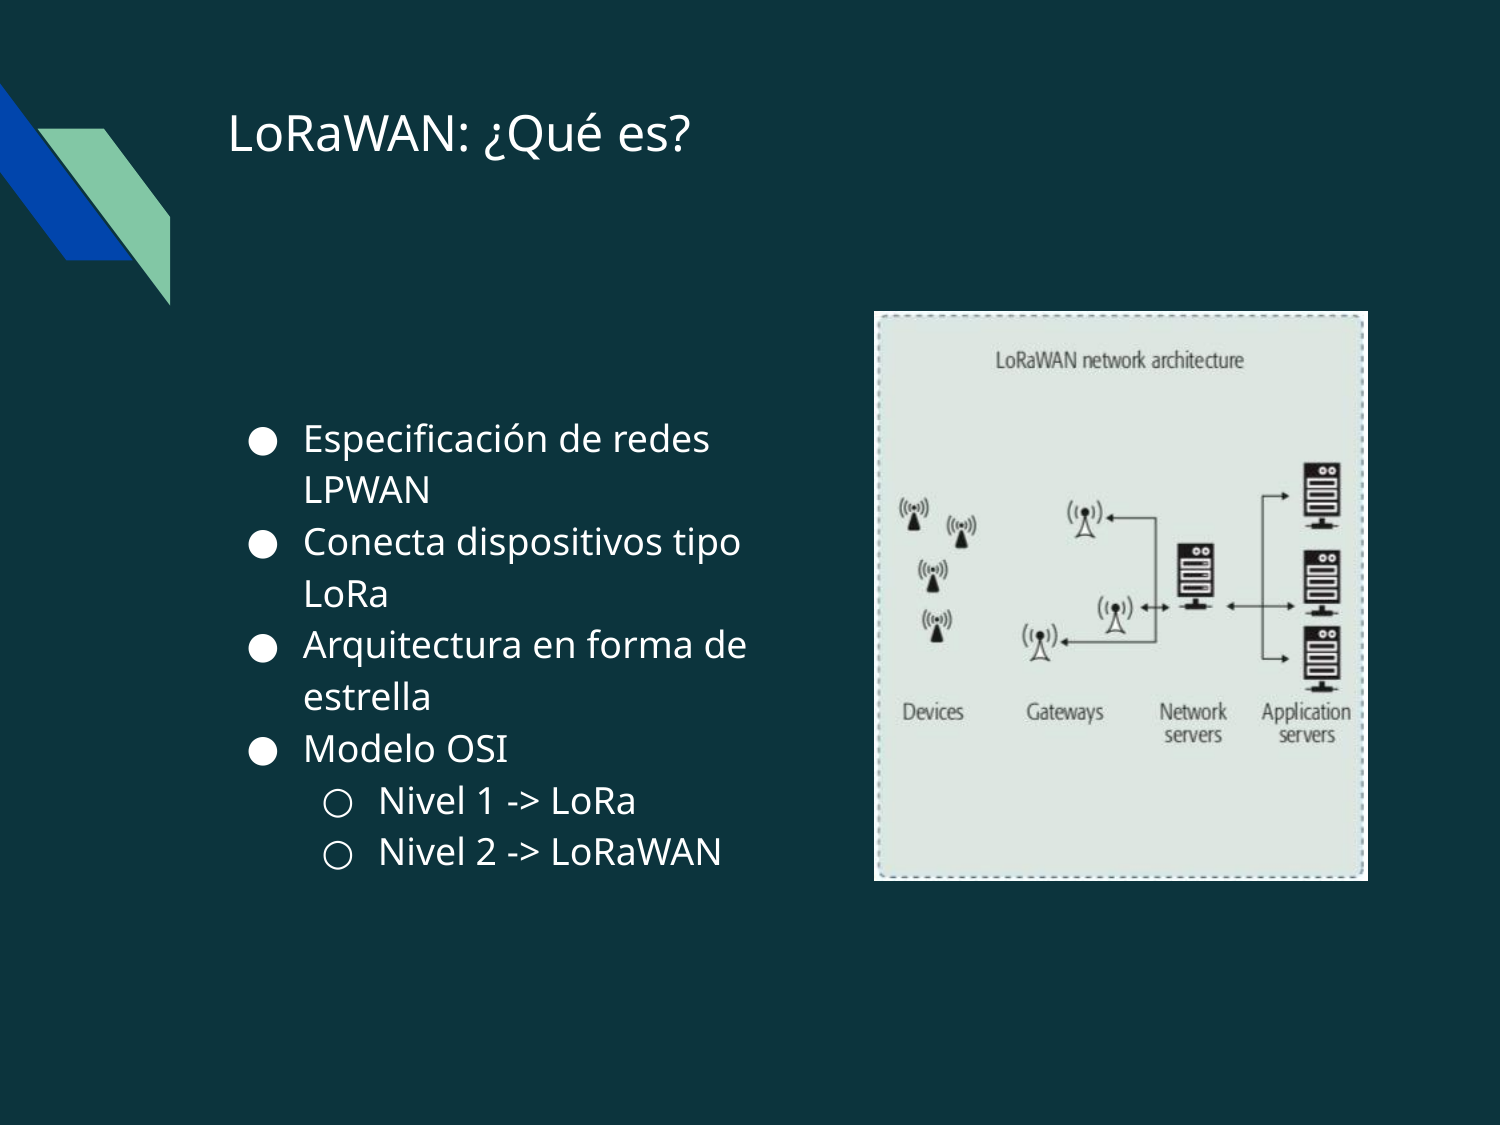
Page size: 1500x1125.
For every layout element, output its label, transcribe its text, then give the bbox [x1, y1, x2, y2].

list Especificación de redes LPWAN Conecta dispositivos tipo LoRa Arquitectura en forma de estrella Modelo OSI Nivel 1 -> LoRa Nivel 2 -> LoRaWAN [212, 392, 850, 1030]
title LoRaWAN: ¿Qué es? [212, 86, 1368, 287]
picture [874, 311, 1368, 881]
